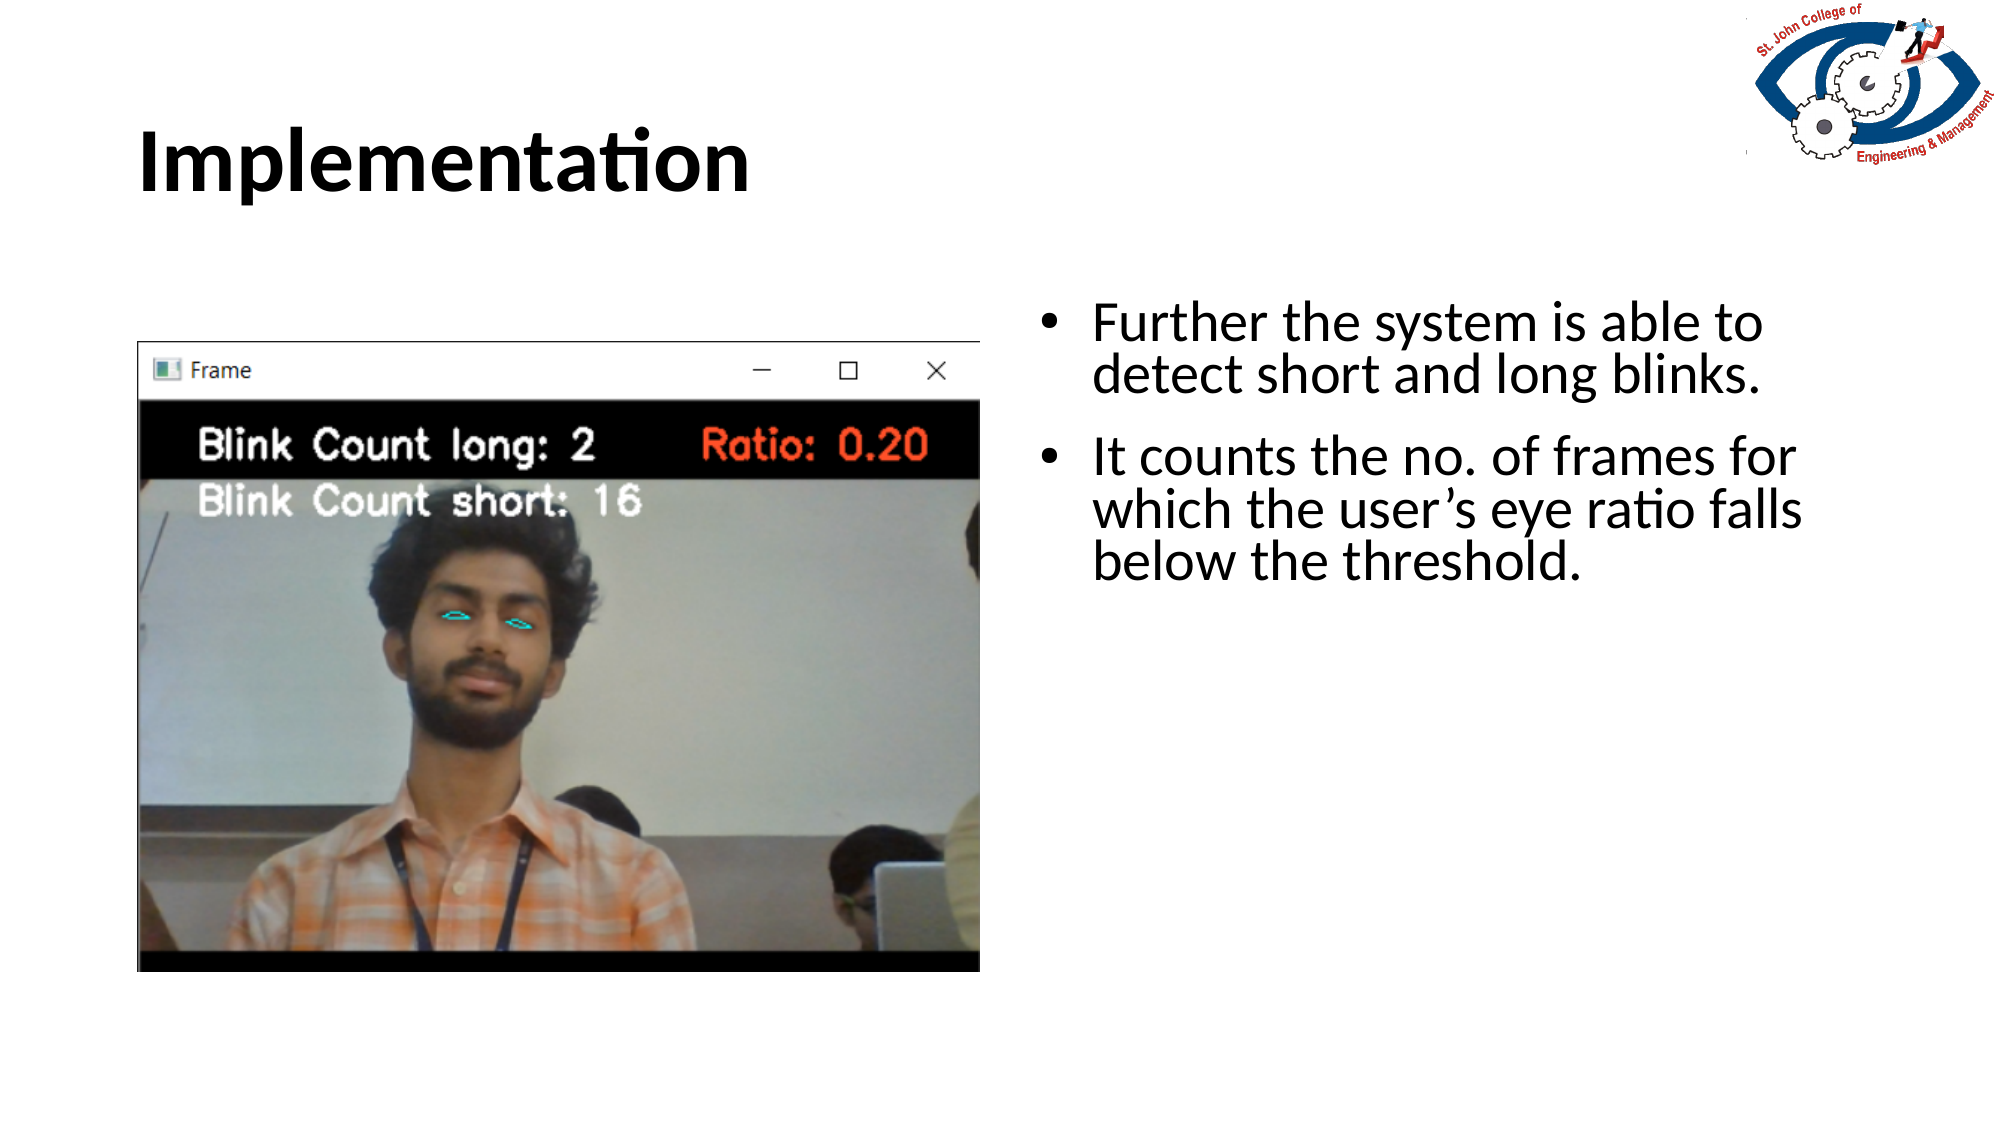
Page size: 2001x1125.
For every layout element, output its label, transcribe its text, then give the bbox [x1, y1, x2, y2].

list Further the system is able to detect short and long blinks. It counts the no. of frames for which the user’s eye ratio falls below the threshold. [1021, 299, 1864, 1014]
picture [137, 341, 980, 972]
title Implementation [137, 59, 1863, 278]
picture [1746, 0, 2000, 168]
